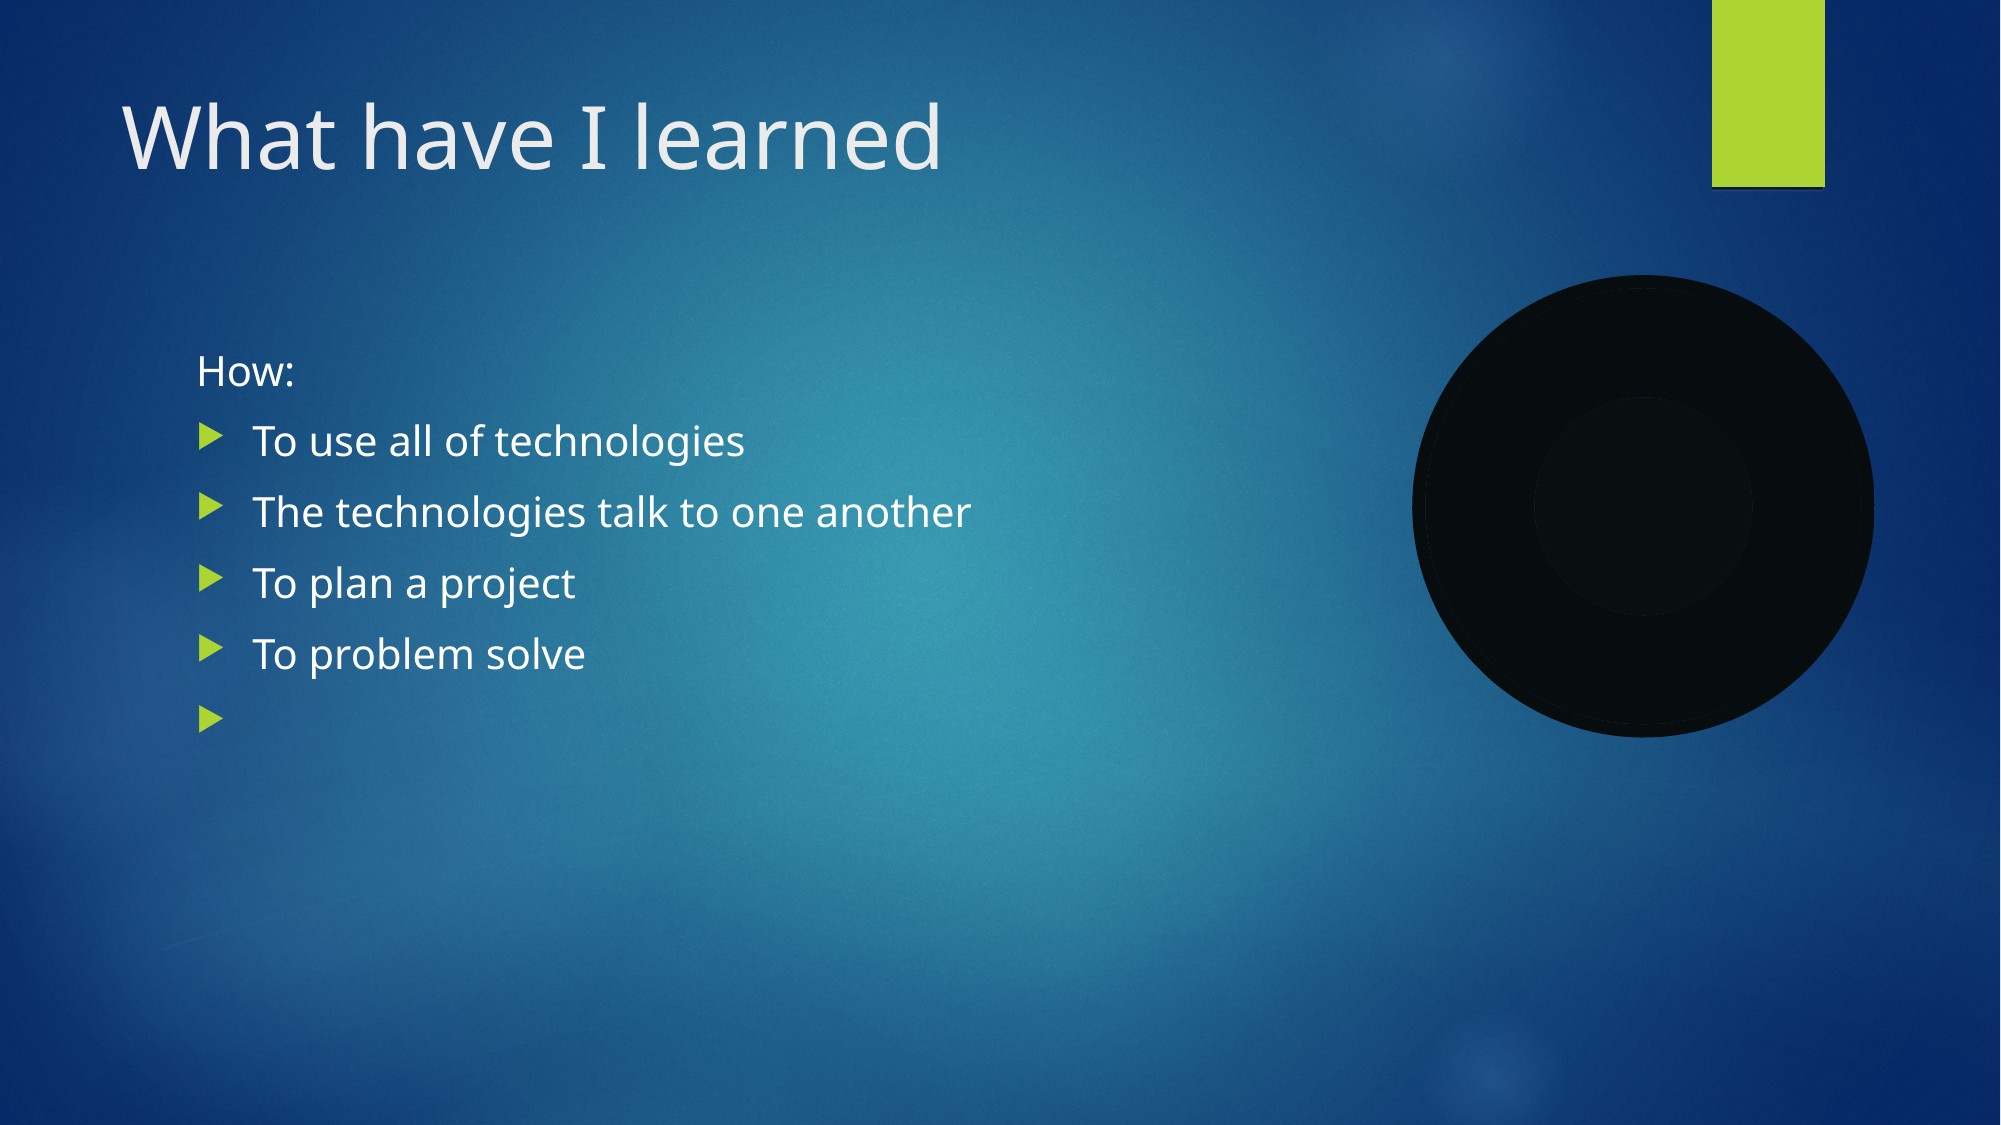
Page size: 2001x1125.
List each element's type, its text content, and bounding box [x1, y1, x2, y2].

list How: To use all of technologies The technologies talk to one another To plan a project To problem solve [181, 336, 1649, 1026]
title What have I learned [106, 74, 1649, 305]
